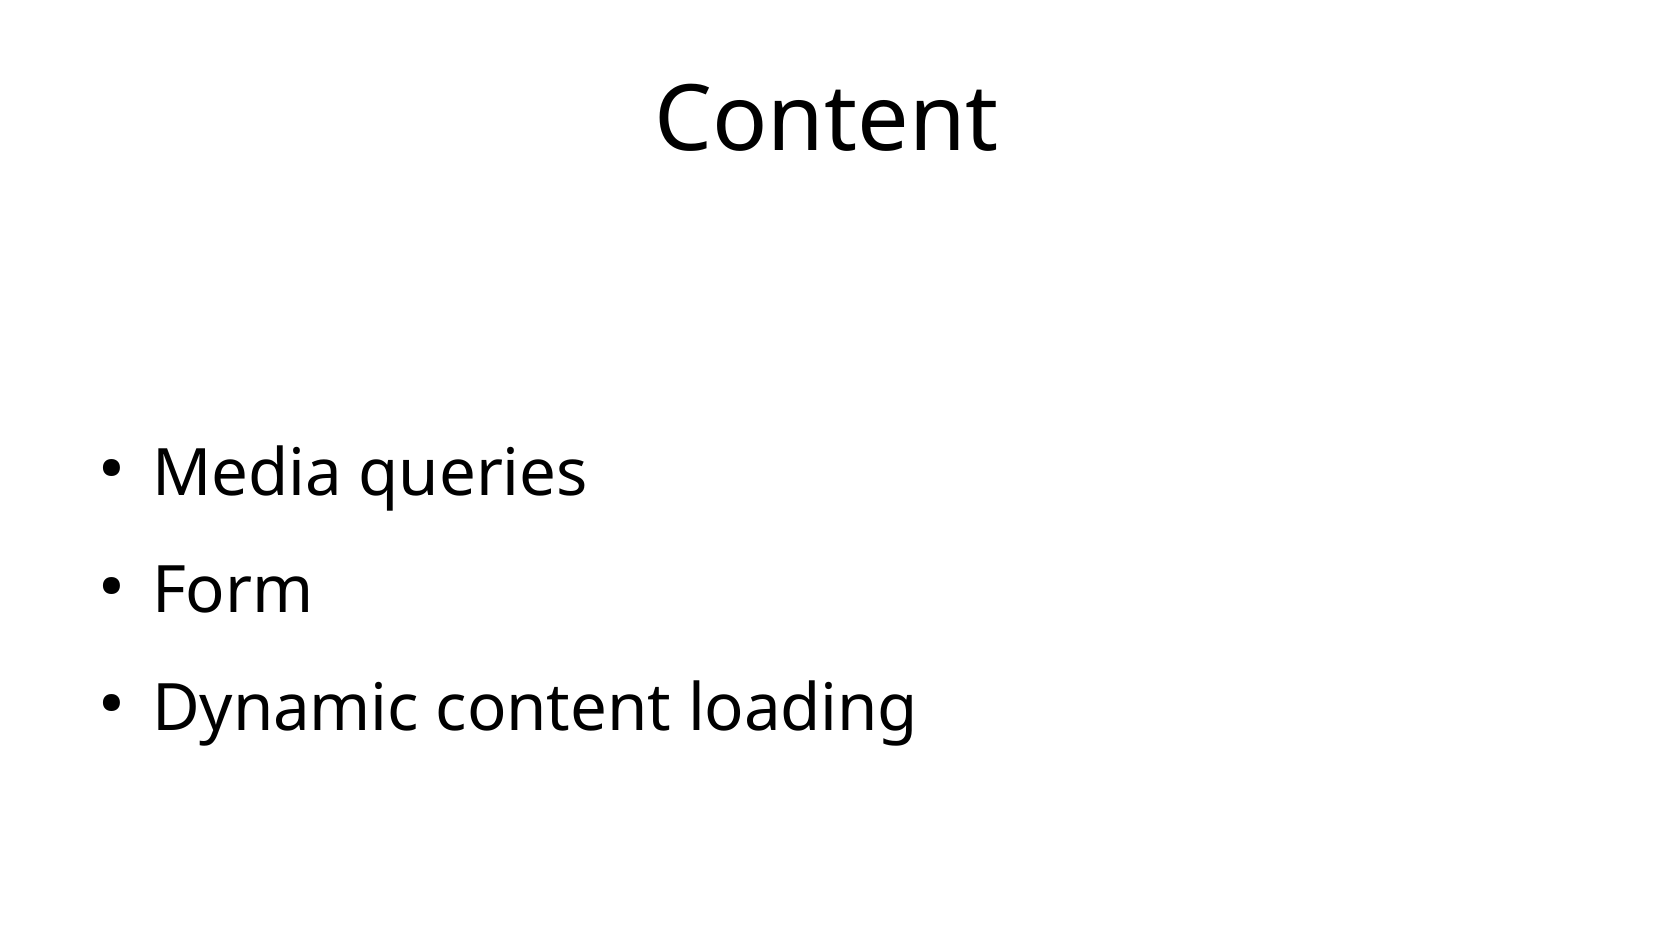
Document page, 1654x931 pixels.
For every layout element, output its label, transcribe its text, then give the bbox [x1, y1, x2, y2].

title Content [82, 37, 1571, 193]
list Media queries Form Dynamic content loading [82, 425, 1571, 751]
